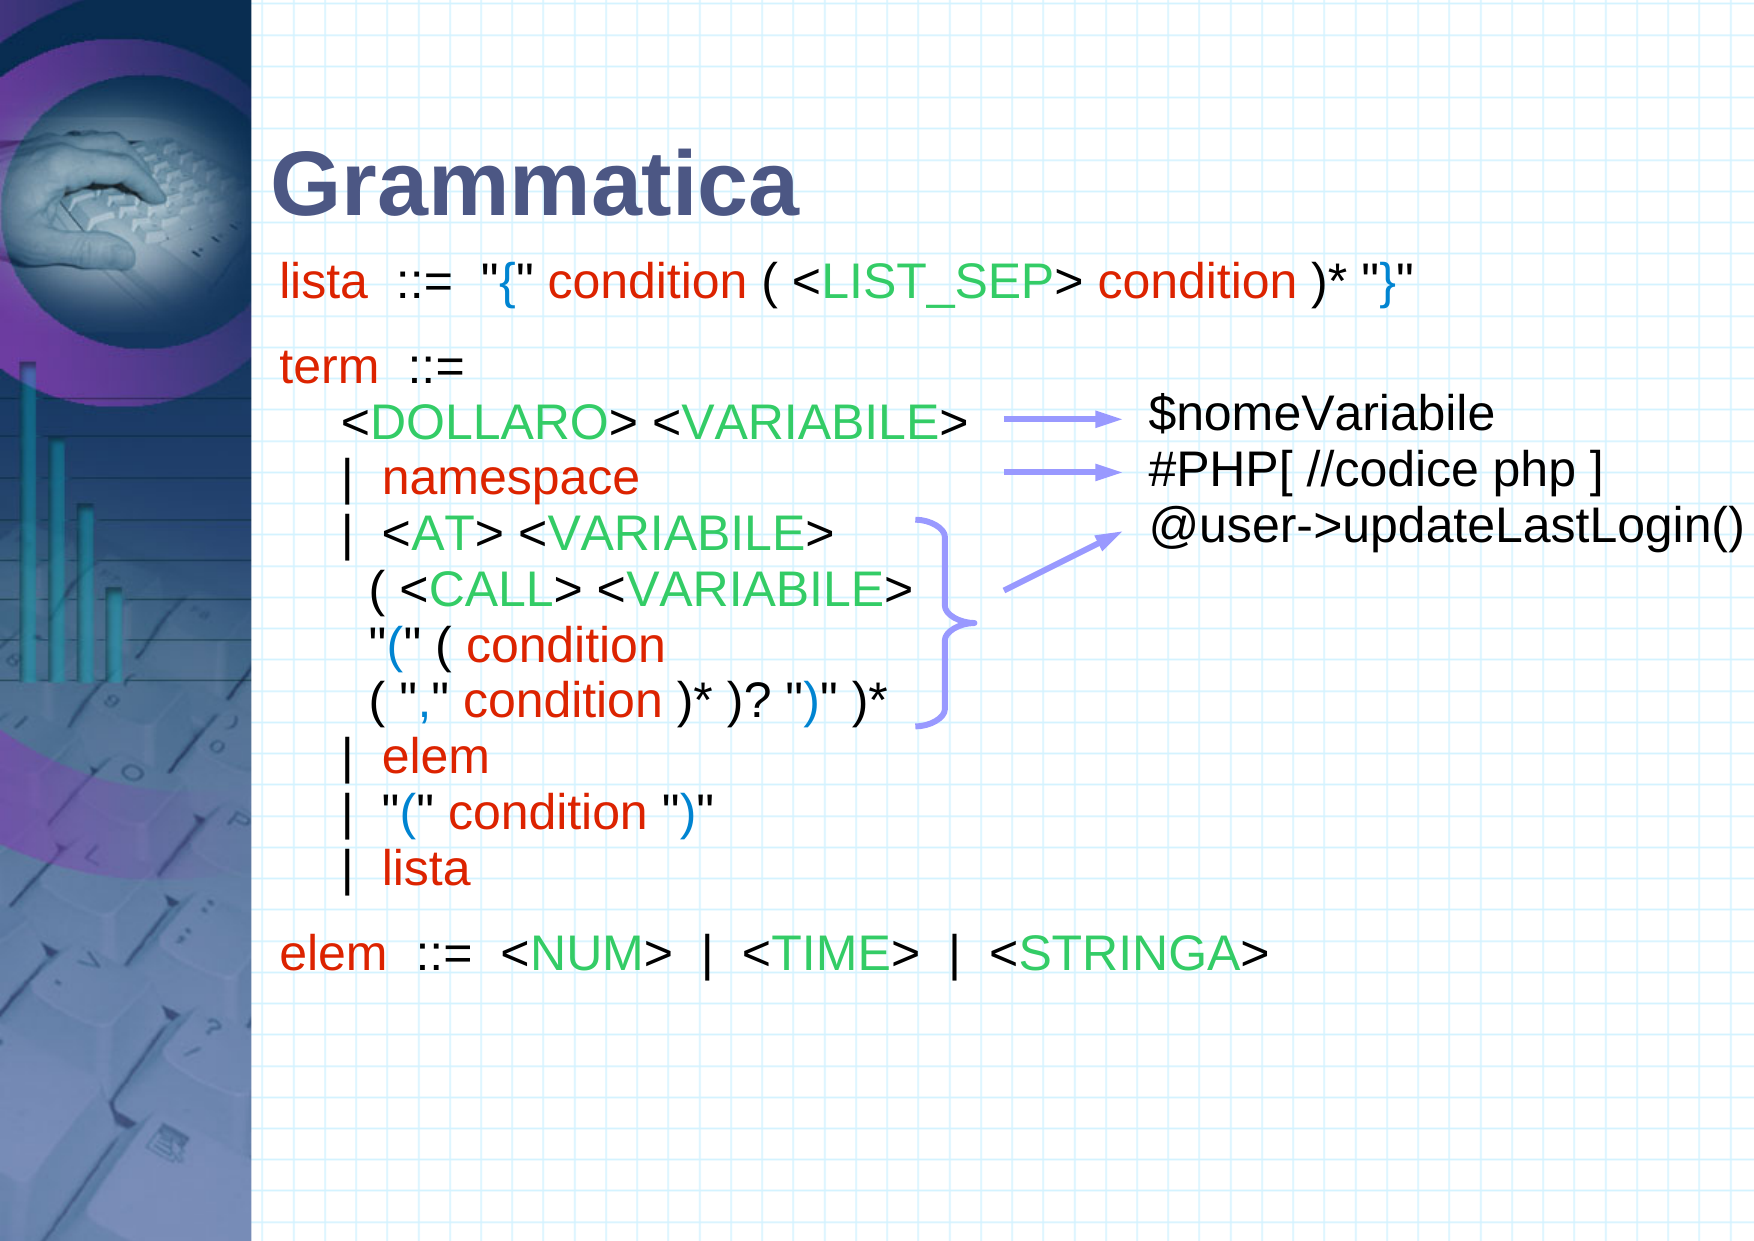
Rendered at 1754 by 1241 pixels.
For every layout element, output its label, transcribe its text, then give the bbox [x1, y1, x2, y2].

text_box $nomeVariabile #PHP[ //codice php ] @user->updateLastLogin() [1145, 382, 1754, 612]
title Grammatica [270, 123, 1740, 244]
picture [0, 0, 1754, 1241]
list lista ::= "{" condition ( <LIST_SEP> condition )* "}" term ::= <DOLLARO> <VARIABILE> | namespace | <AT> <VARIABILE> ( <CALL> <VARIABILE> "(" ( condition ( "," condition )* )? ")" )* | elem | "(" condition ")" | lista elem ::= <NUM> | <TIME> | <STRINGA> [270, 244, 1684, 1067]
